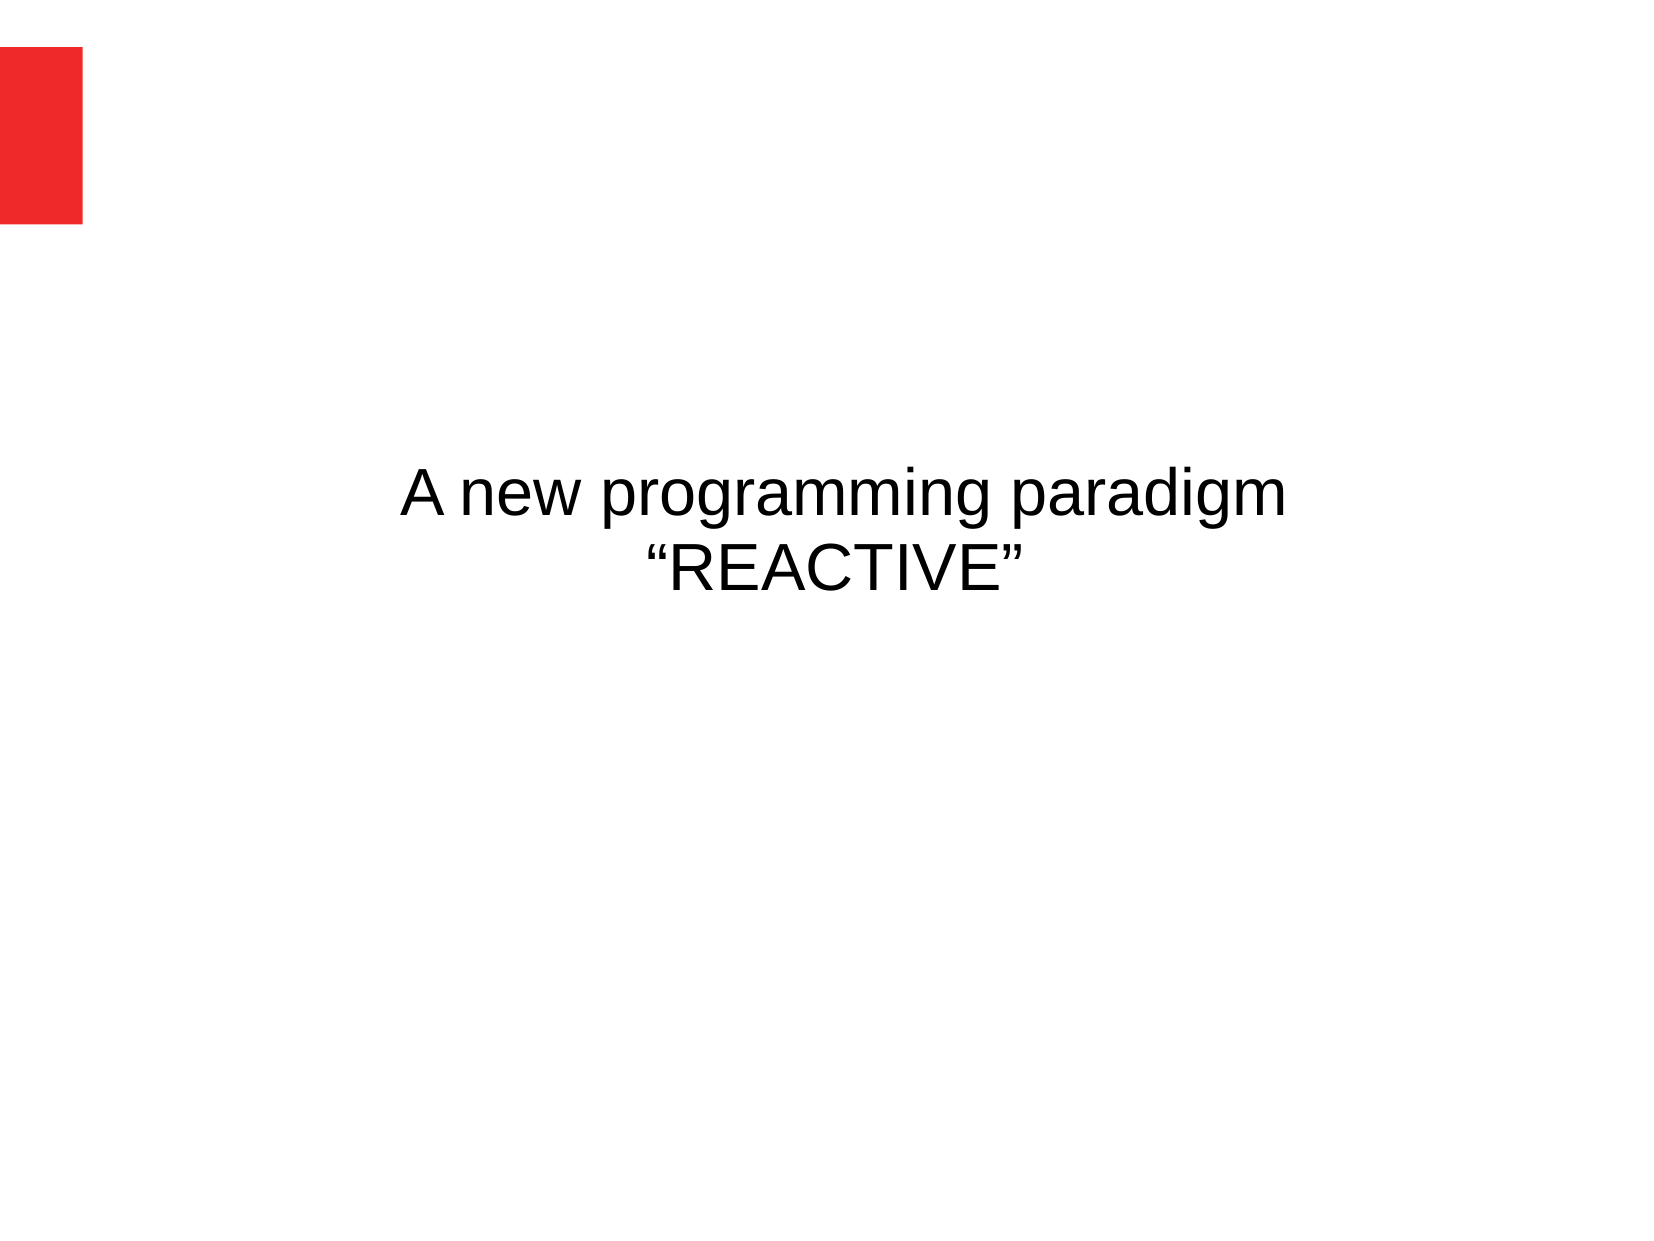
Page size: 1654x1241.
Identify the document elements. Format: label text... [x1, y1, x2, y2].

subtitle A new programming paradigm “REACTIVE” [118, 49, 1571, 1010]
